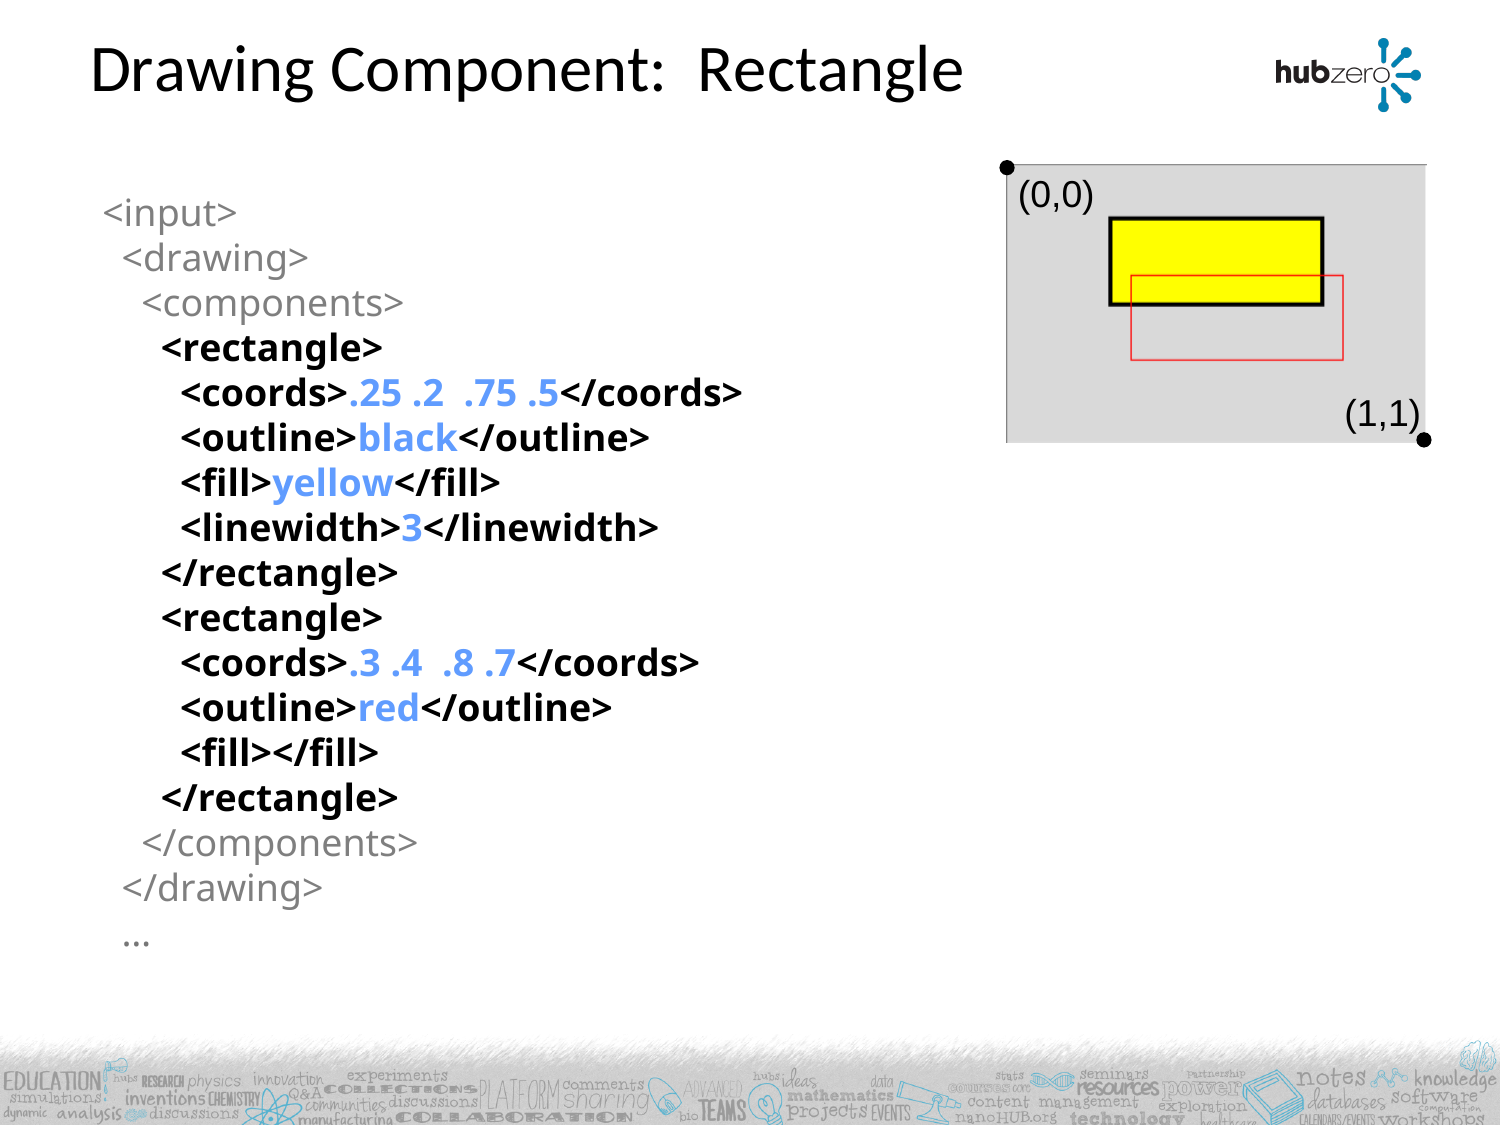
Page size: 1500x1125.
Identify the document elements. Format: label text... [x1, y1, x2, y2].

text_box (1,1) [1329, 381, 1437, 442]
text_box [1418, 434, 1430, 446]
picture [0, 1034, 1500, 1125]
picture [1006, 164, 1427, 443]
text_box Drawing Component: Rectangle [75, 12, 1249, 118]
text_box [1001, 162, 1013, 174]
text_box (0,0) [1003, 162, 1110, 224]
text_box <input> <drawing> <components> <rectangle> <coords>.25 .2 .75 .5</coords> <outline>black</outline> <fill>yellow</fill> <linewidth>3</linewidth> </rectangle> <rectangle> <coords>.3 .4 .8 .7</coords> <outline>red</outline> <fill></fill> </rectangle> </components> </drawing> … [87, 181, 759, 962]
picture [1272, 35, 1424, 115]
